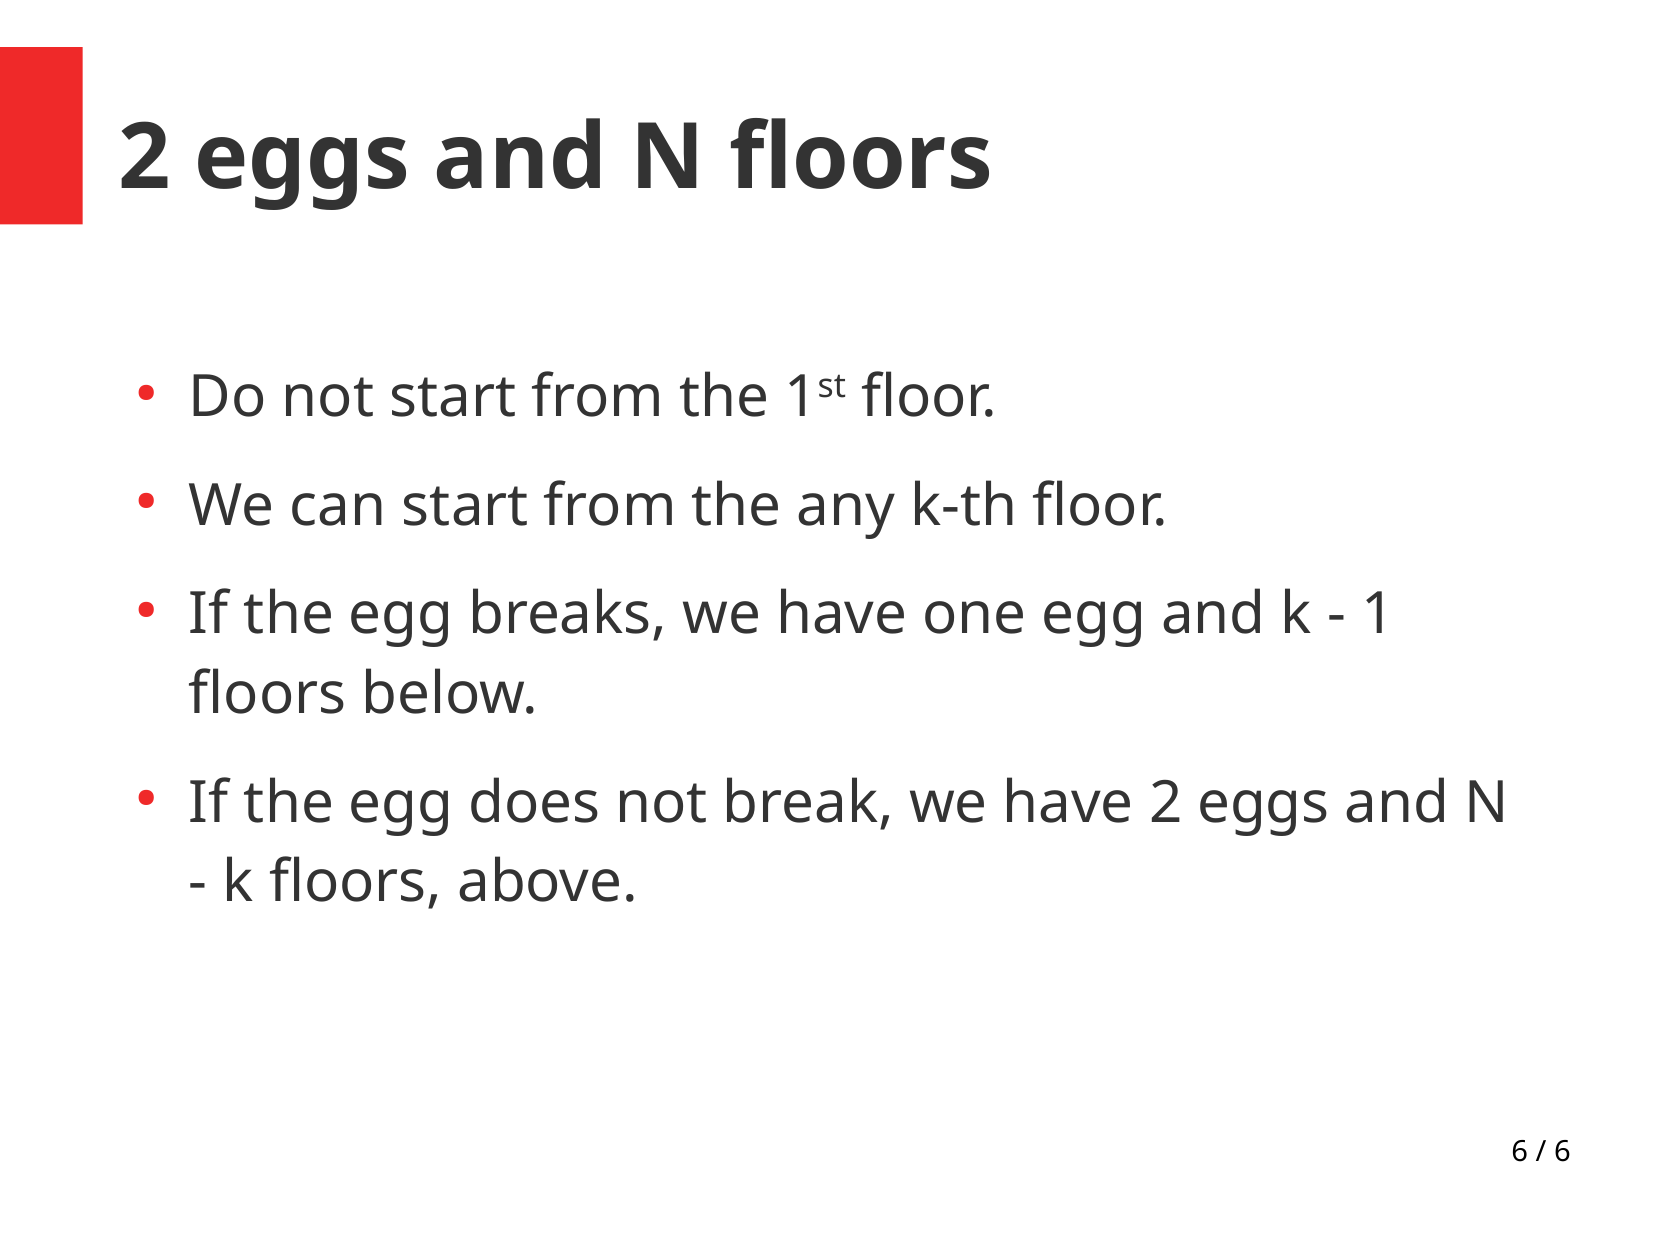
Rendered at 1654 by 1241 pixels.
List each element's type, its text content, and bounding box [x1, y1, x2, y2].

list Do not start from the 1st floor. We can start from the any k-th floor. If the egg breaks, we have one egg and k - 1 floors below. If the egg does not break, we have 2 eggs and N - k floors, above. [118, 354, 1536, 1074]
title 2 eggs and N floors [118, 49, 1571, 257]
